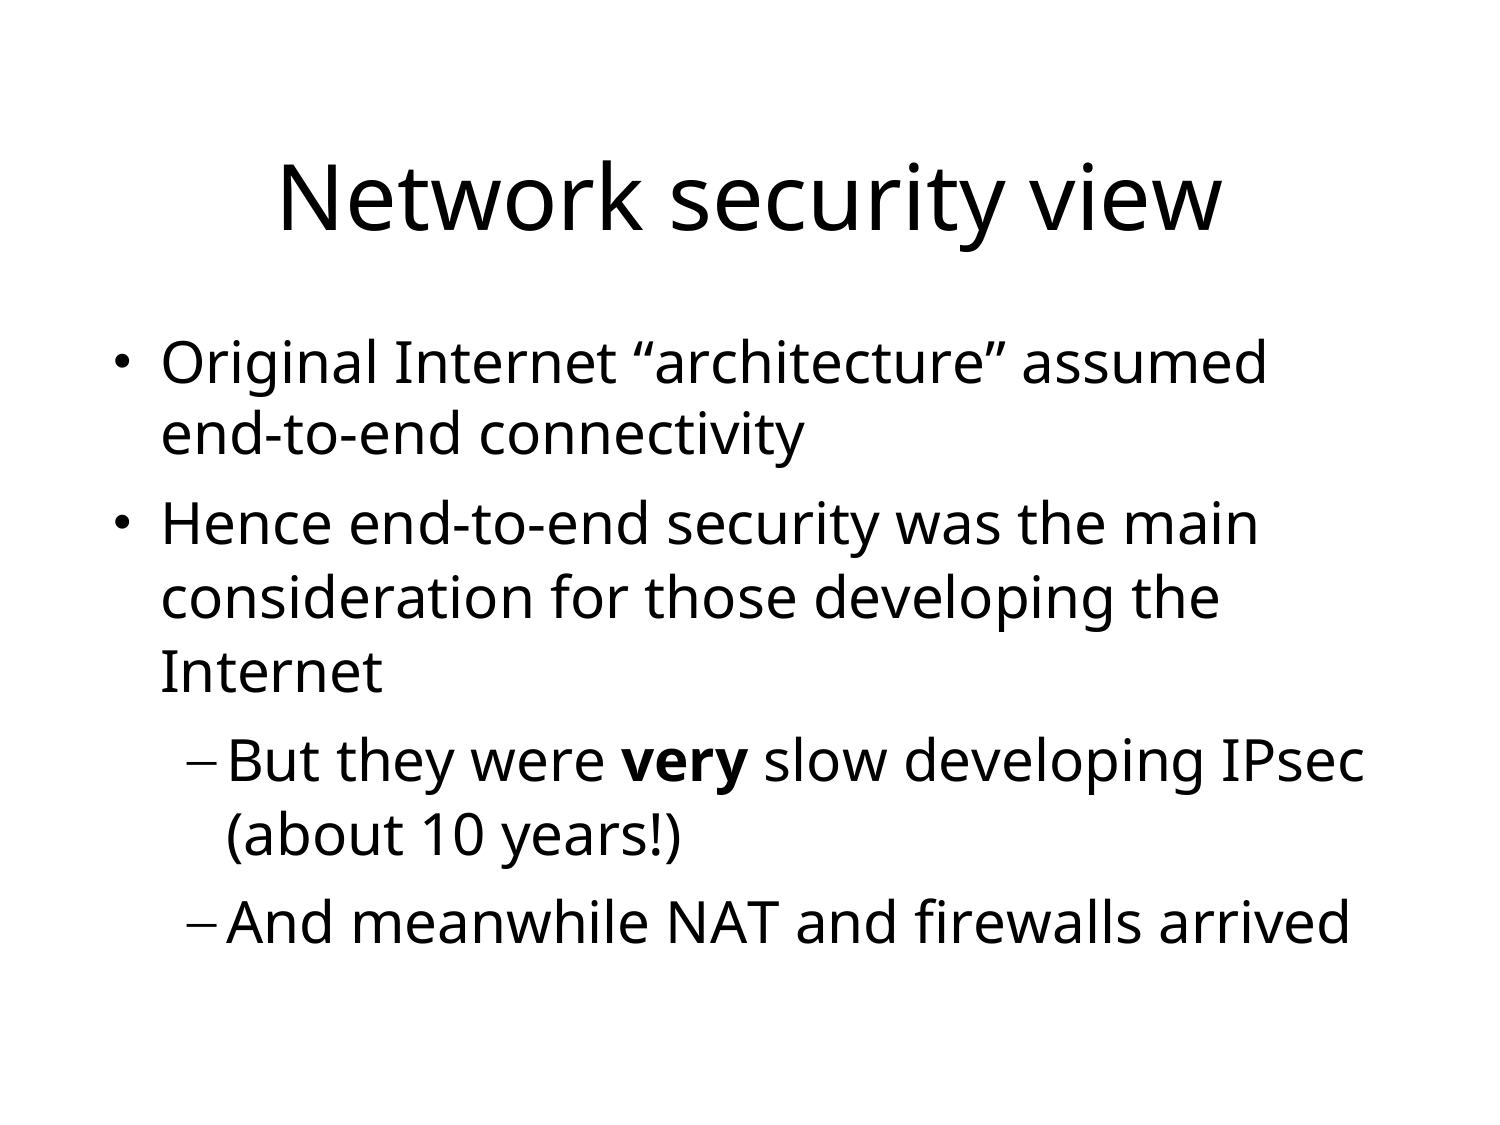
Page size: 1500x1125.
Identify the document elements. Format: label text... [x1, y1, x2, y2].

title Network security view [112, 99, 1388, 288]
list Original Internet “architecture” assumed end-to-end connectivity Hence end-to-end security was the main consideration for those developing the Internet But they were very slow developing IPsec (about 10 years!)‏ And meanwhile NAT and firewalls arrived [112, 324, 1388, 1083]
